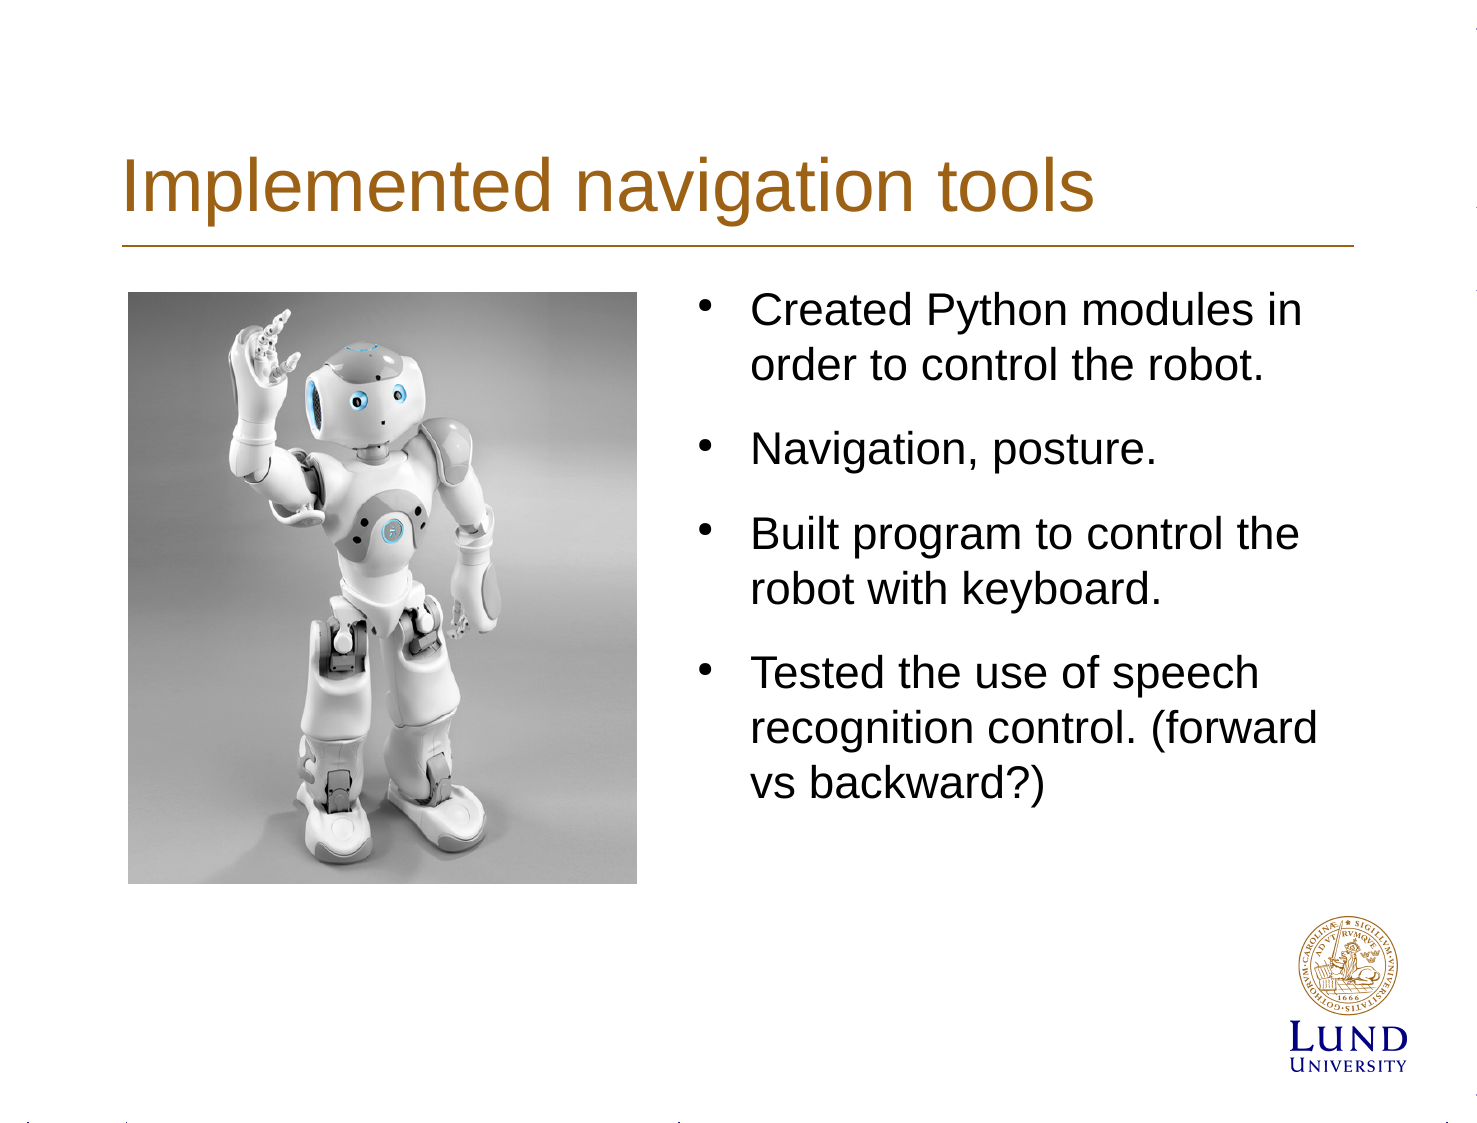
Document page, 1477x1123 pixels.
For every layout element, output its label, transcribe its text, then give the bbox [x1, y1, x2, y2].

picture [128, 292, 637, 884]
picture [1290, 916, 1407, 1072]
title Implemented navigation tools [105, 46, 1354, 234]
list [121, 273, 636, 884]
list Created Python modules in order to control the robot. Navigation, posture. Built program to control the robot with keyboard. Tested the use of speech recognition control. (forward vs backward?) [664, 272, 1356, 849]
